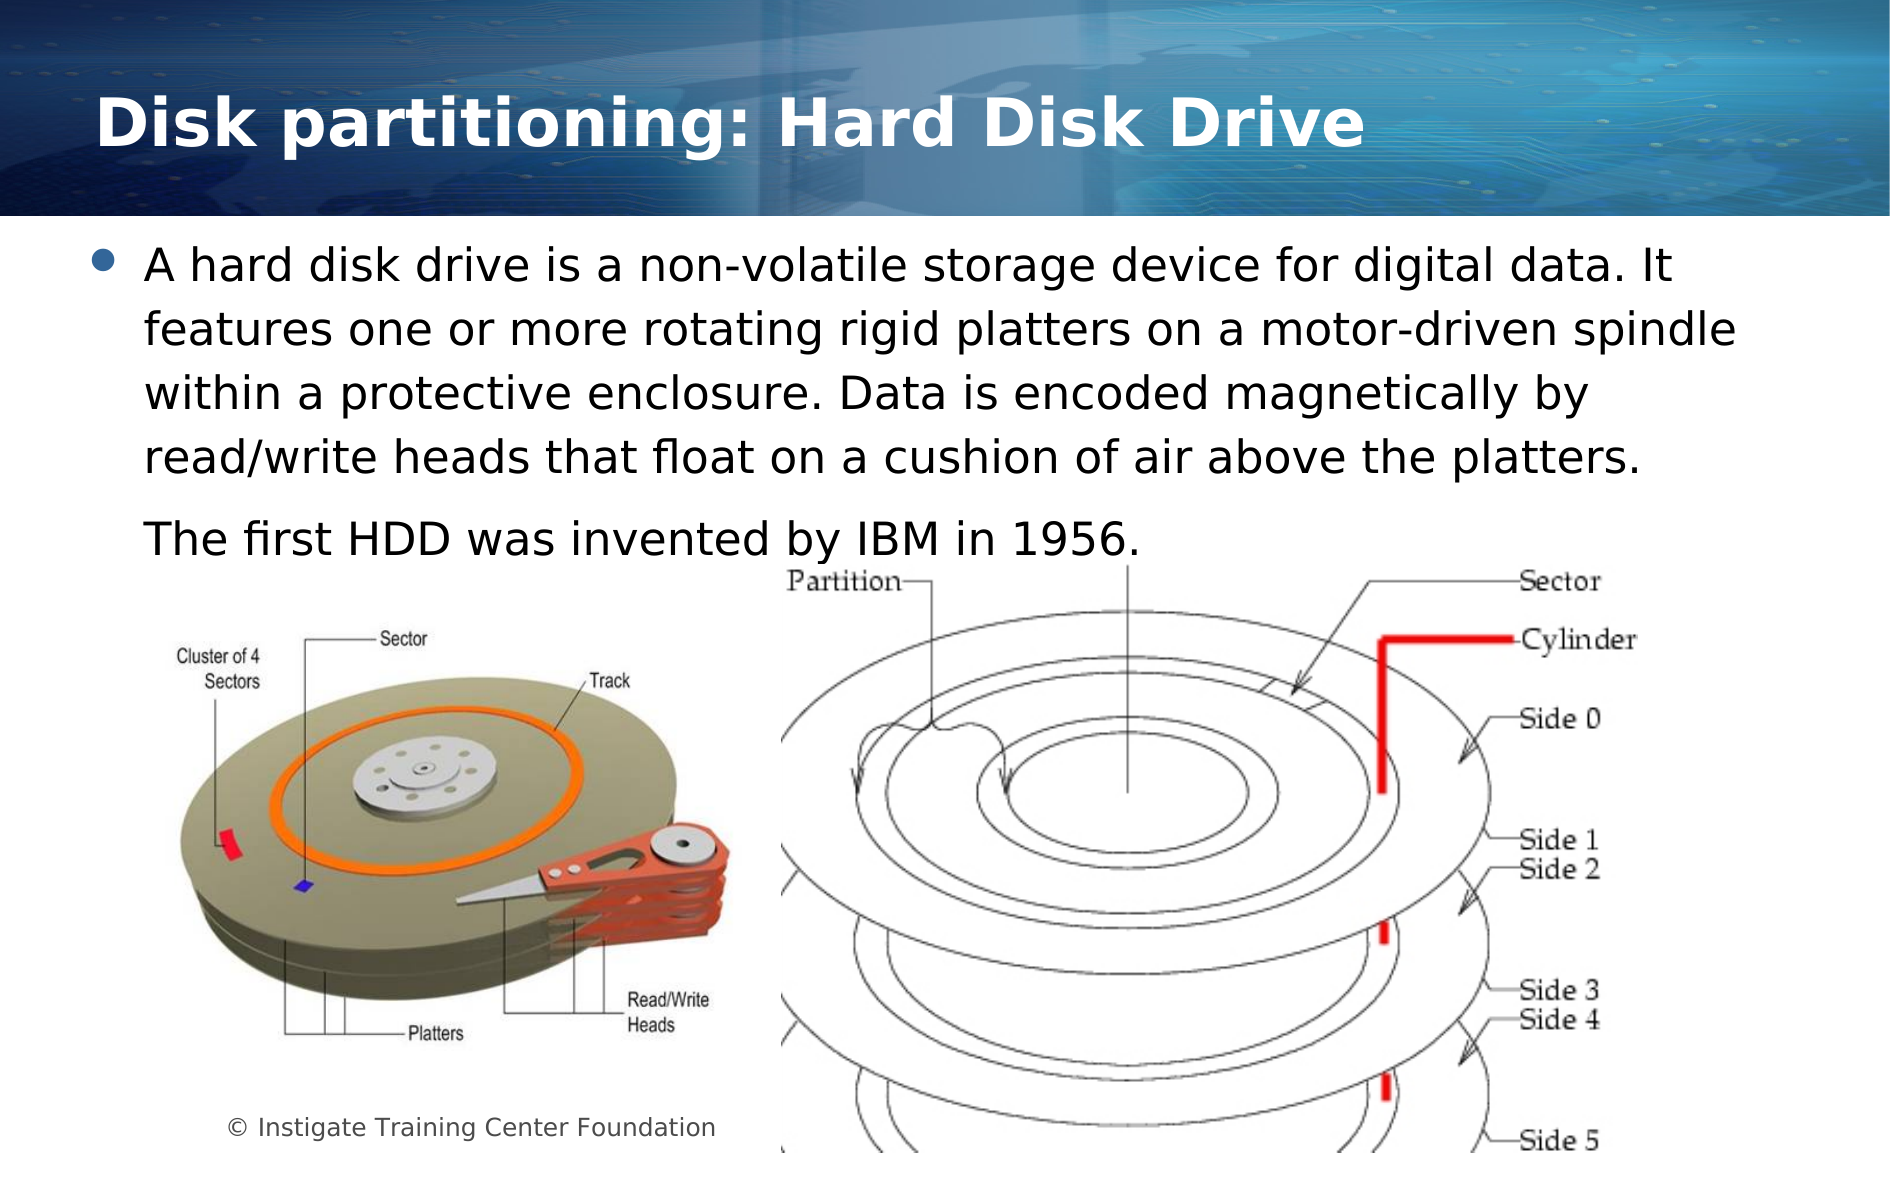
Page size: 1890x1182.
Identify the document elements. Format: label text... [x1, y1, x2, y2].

picture [0, 0, 1890, 216]
picture [156, 612, 764, 1079]
picture [781, 564, 1638, 1153]
title Disk partitioning: Hard Disk Drive [94, 47, 1793, 217]
list A hard disk drive is a non-volatile storage device for digital data. It features one or more rotating rigid platters on a motor-driven spindle within a protective enclosure. Data is encoded magnetically by read/write heads that float on a cushion of air above the platters. The first HDD was invented by IBM in 1956. [88, 228, 1788, 914]
